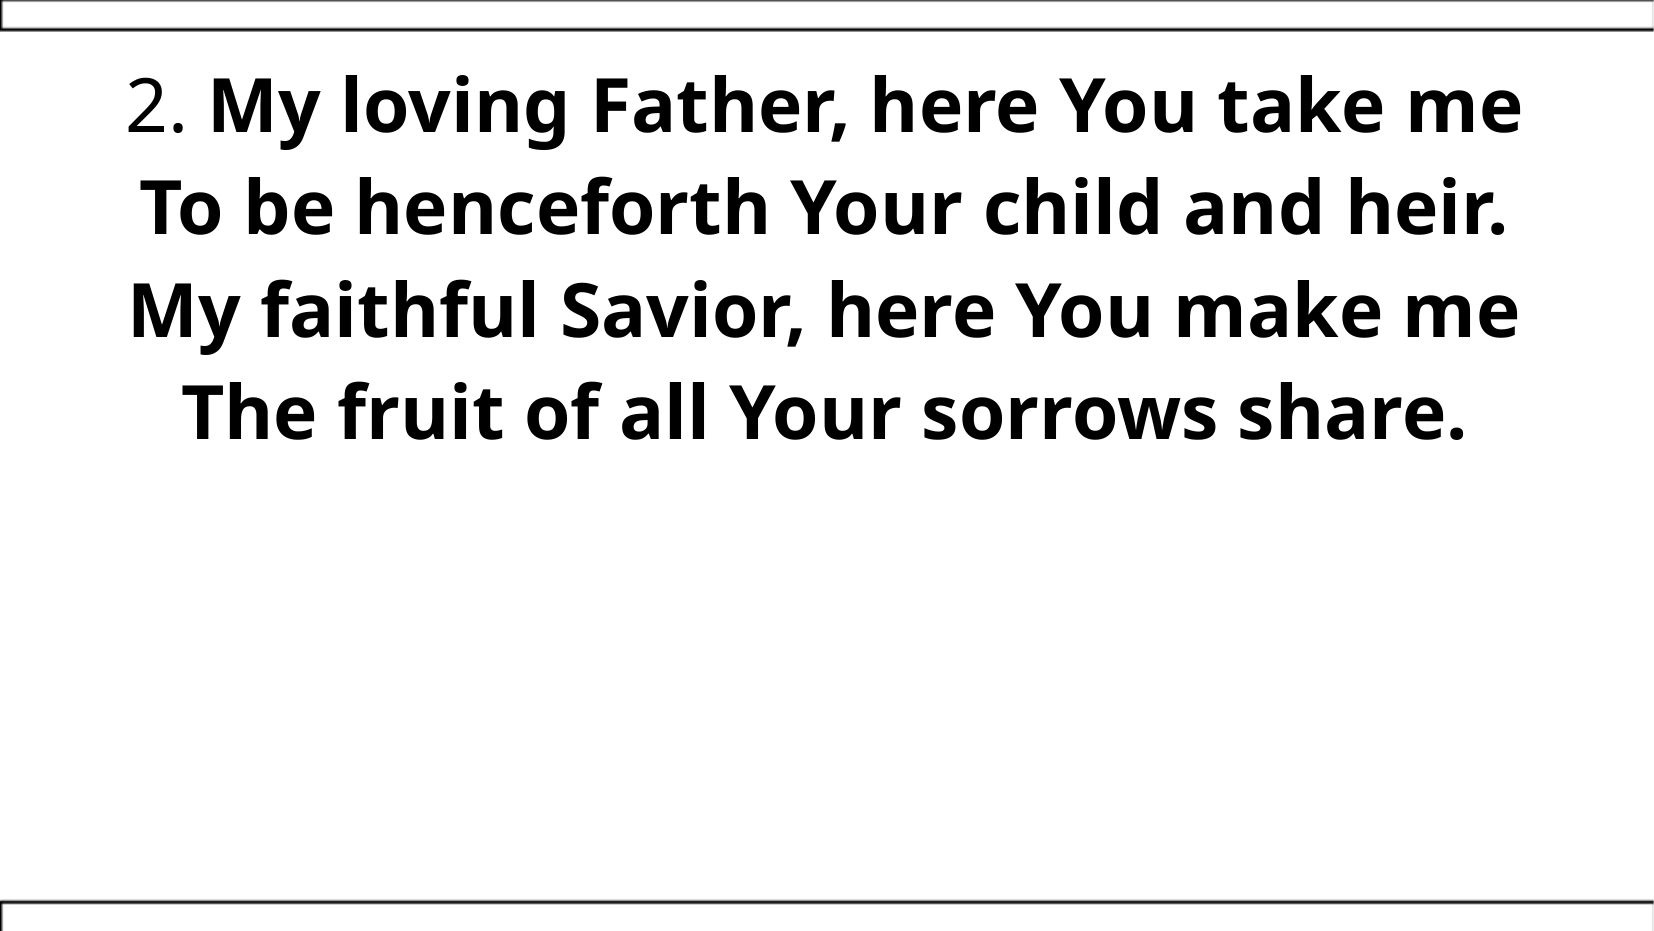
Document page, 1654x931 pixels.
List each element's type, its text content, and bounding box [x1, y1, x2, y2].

picture [0, 0, 1654, 931]
text_box 2. My loving Father, here You take me To be henceforth Your child and heir. My faithful Savior, here You make me The fruit of all Your sorrows share. [90, 45, 1561, 460]
